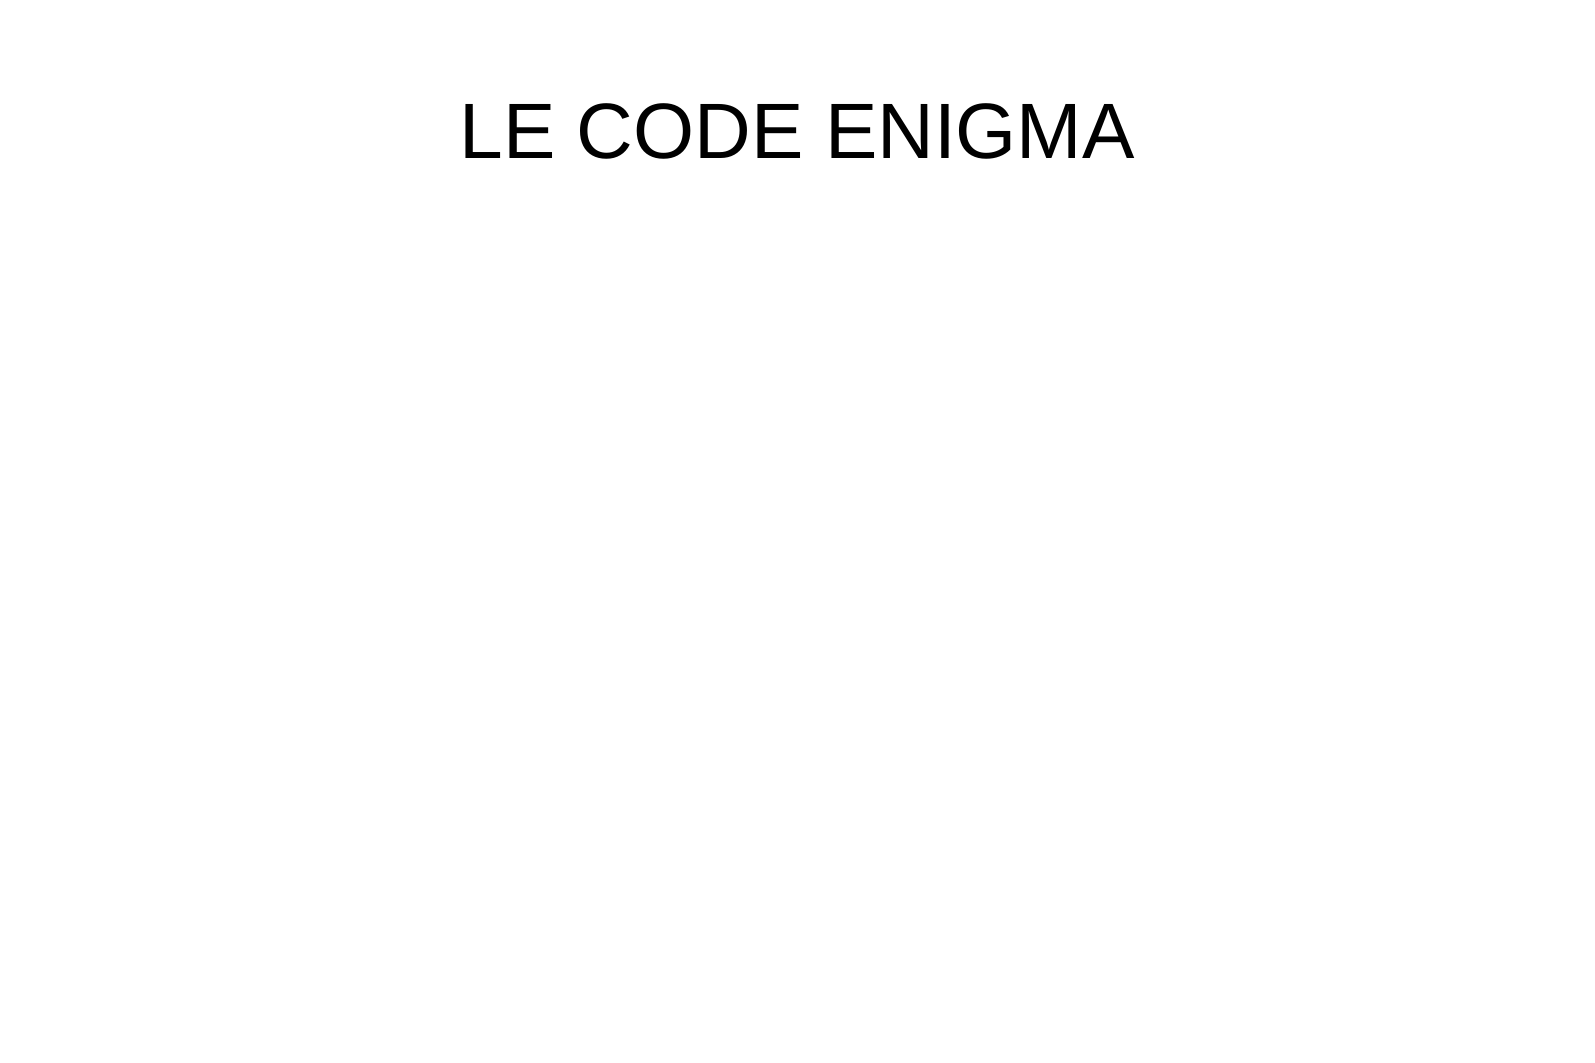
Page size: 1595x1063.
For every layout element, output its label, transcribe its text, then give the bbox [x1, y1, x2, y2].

title LE CODE ENIGMA [79, 42, 1515, 220]
